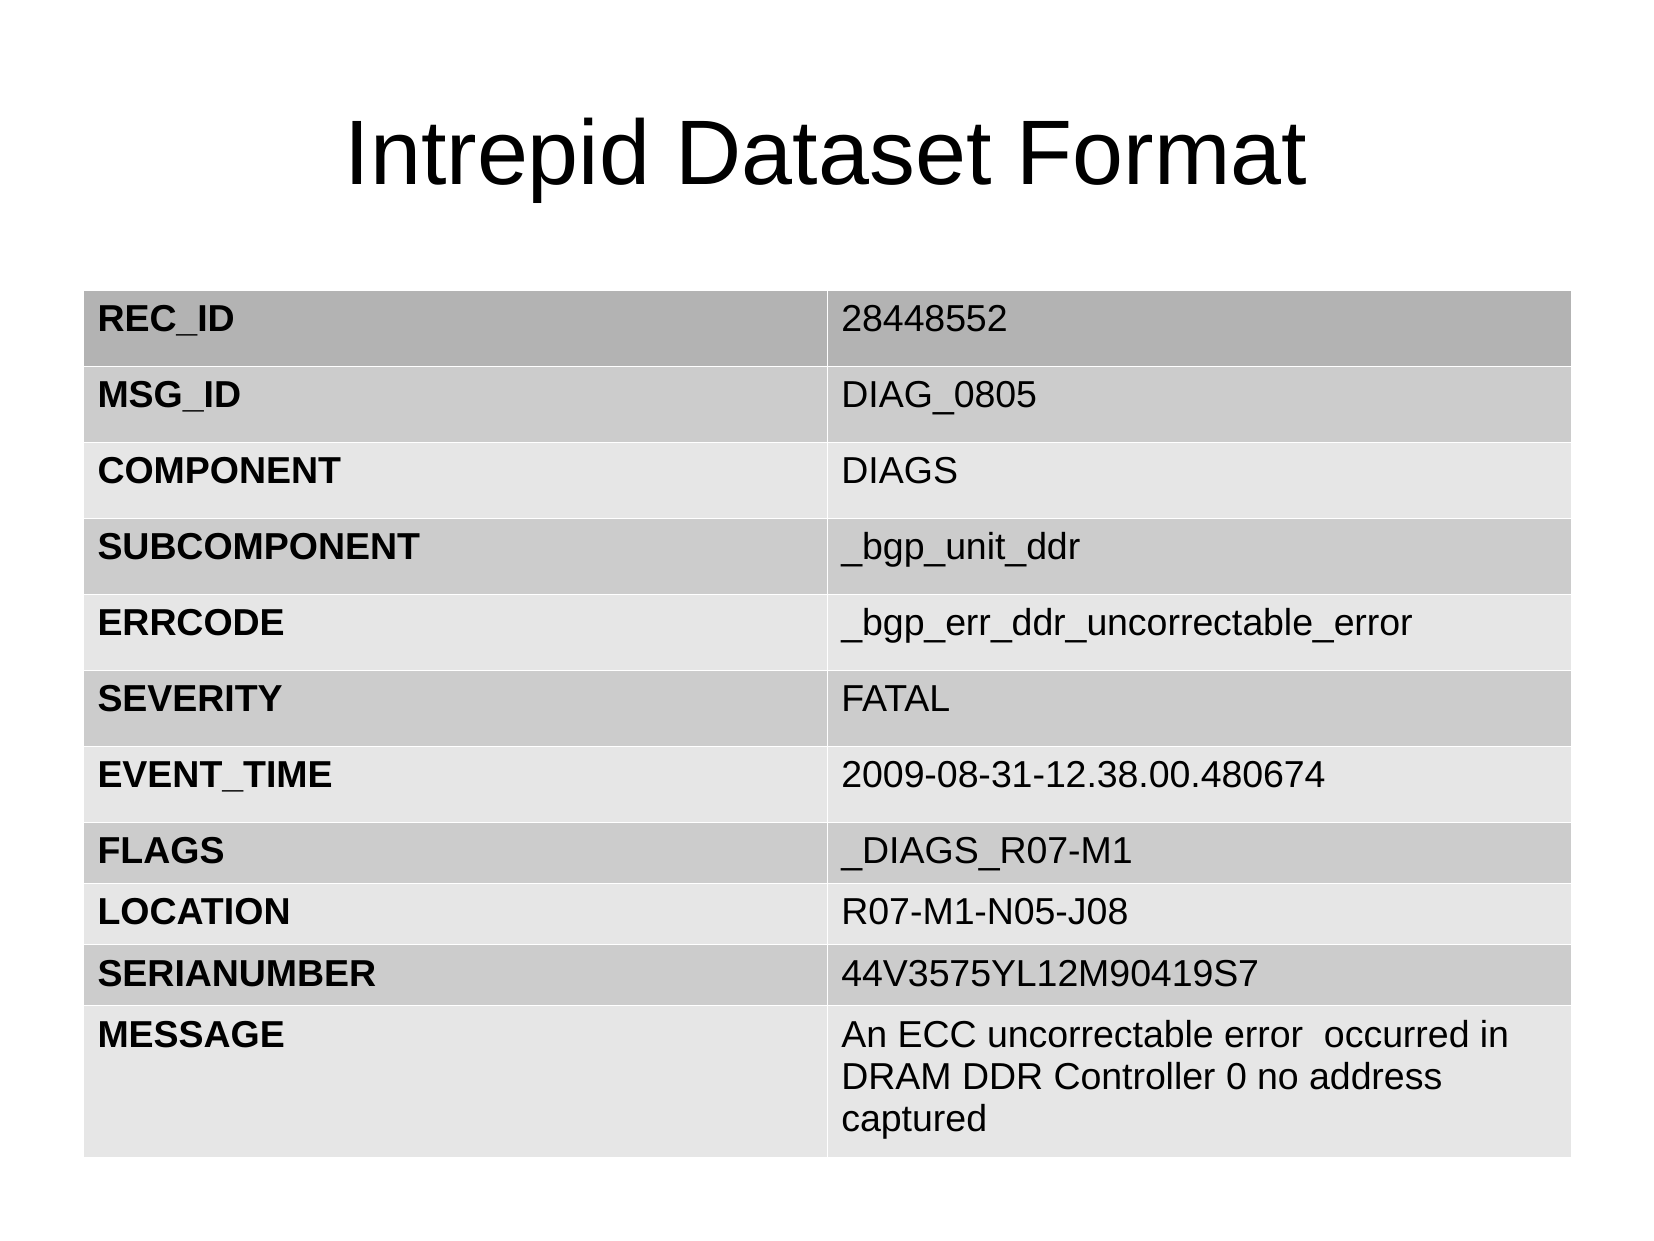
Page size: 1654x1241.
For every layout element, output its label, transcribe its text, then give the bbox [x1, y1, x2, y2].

table_cell 44V3575YL12M90419S7 [828, 945, 1571, 1005]
title Intrepid Dataset Format [82, 49, 1571, 257]
table_cell SERIANUMBER [84, 945, 827, 1005]
table_cell MSG_ID [84, 367, 827, 442]
table_cell EVENT_TIME [84, 747, 827, 822]
table_cell _DIAGS_R07-M1 [828, 823, 1571, 883]
table_header REC_ID [84, 291, 827, 366]
table_cell FATAL [828, 671, 1571, 746]
table_cell SUBCOMPONENT [84, 519, 827, 594]
table_cell FLAGS [84, 823, 827, 883]
table_cell DIAGS [828, 443, 1571, 518]
table_cell SEVERITY [84, 671, 827, 746]
table_cell _bgp_unit_ddr [828, 519, 1571, 594]
table_cell R07-M1-N05-J08 [828, 884, 1571, 944]
table_cell ERRCODE [84, 595, 827, 670]
table_header 28448552 [828, 291, 1571, 366]
table_cell MESSAGE [84, 1006, 827, 1157]
table_cell _bgp_err_ddr_uncorrectable_error [828, 595, 1571, 670]
table_cell LOCATION [84, 884, 827, 944]
table_cell COMPONENT [84, 443, 827, 518]
table_cell 2009-08-31-12.38.00.480674 [828, 747, 1571, 822]
table_cell An ECC uncorrectable error occurred in DRAM DDR Controller 0 no address captured [828, 1006, 1571, 1157]
table_cell DIAG_0805 [828, 367, 1571, 442]
